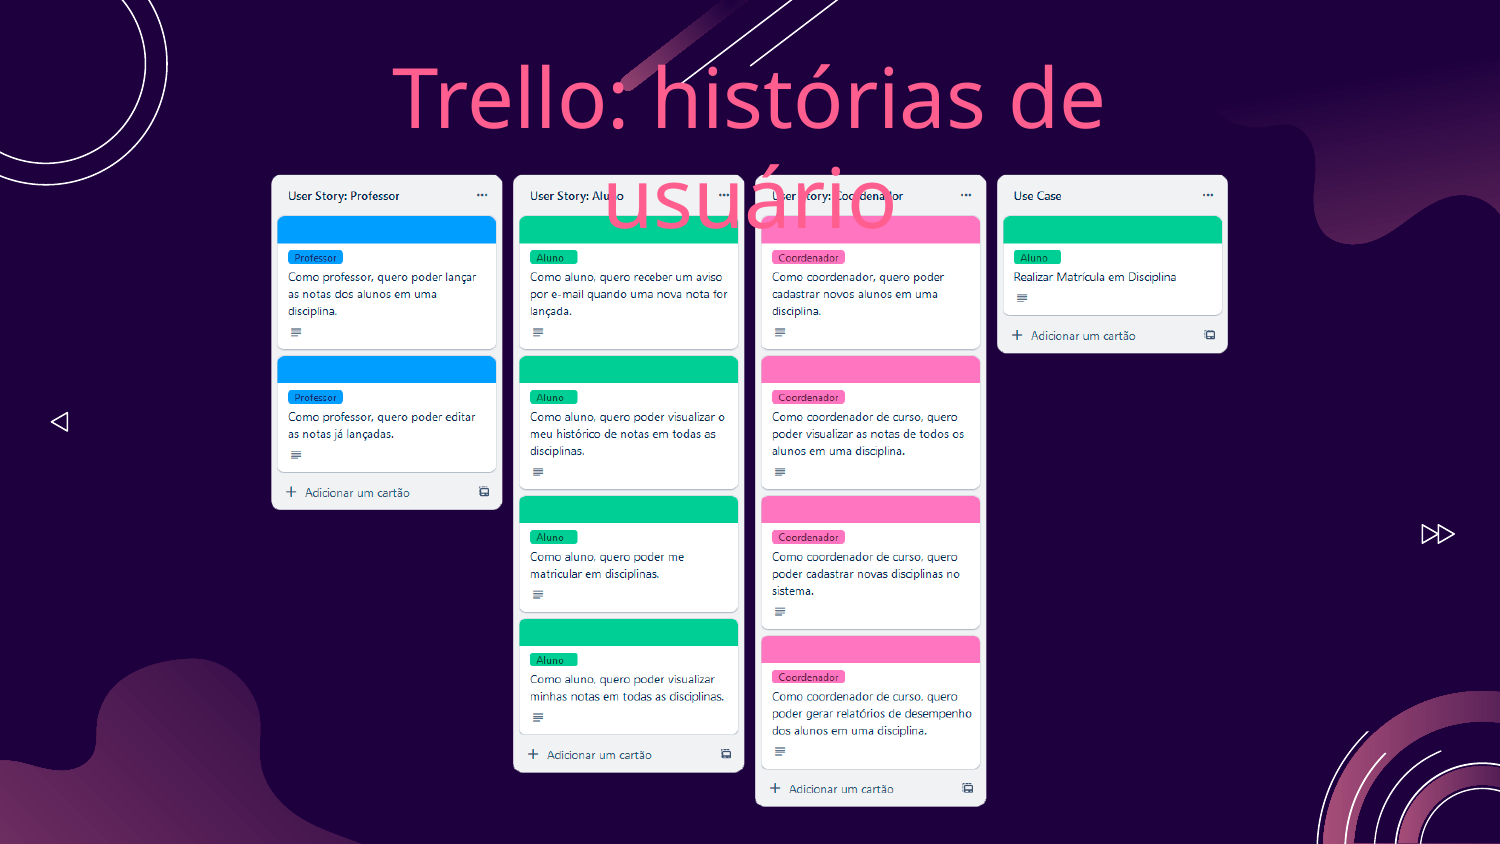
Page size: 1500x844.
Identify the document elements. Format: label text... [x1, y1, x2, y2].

picture [0, 163, 1500, 833]
title Trello: histórias de usuário [257, 30, 1243, 170]
